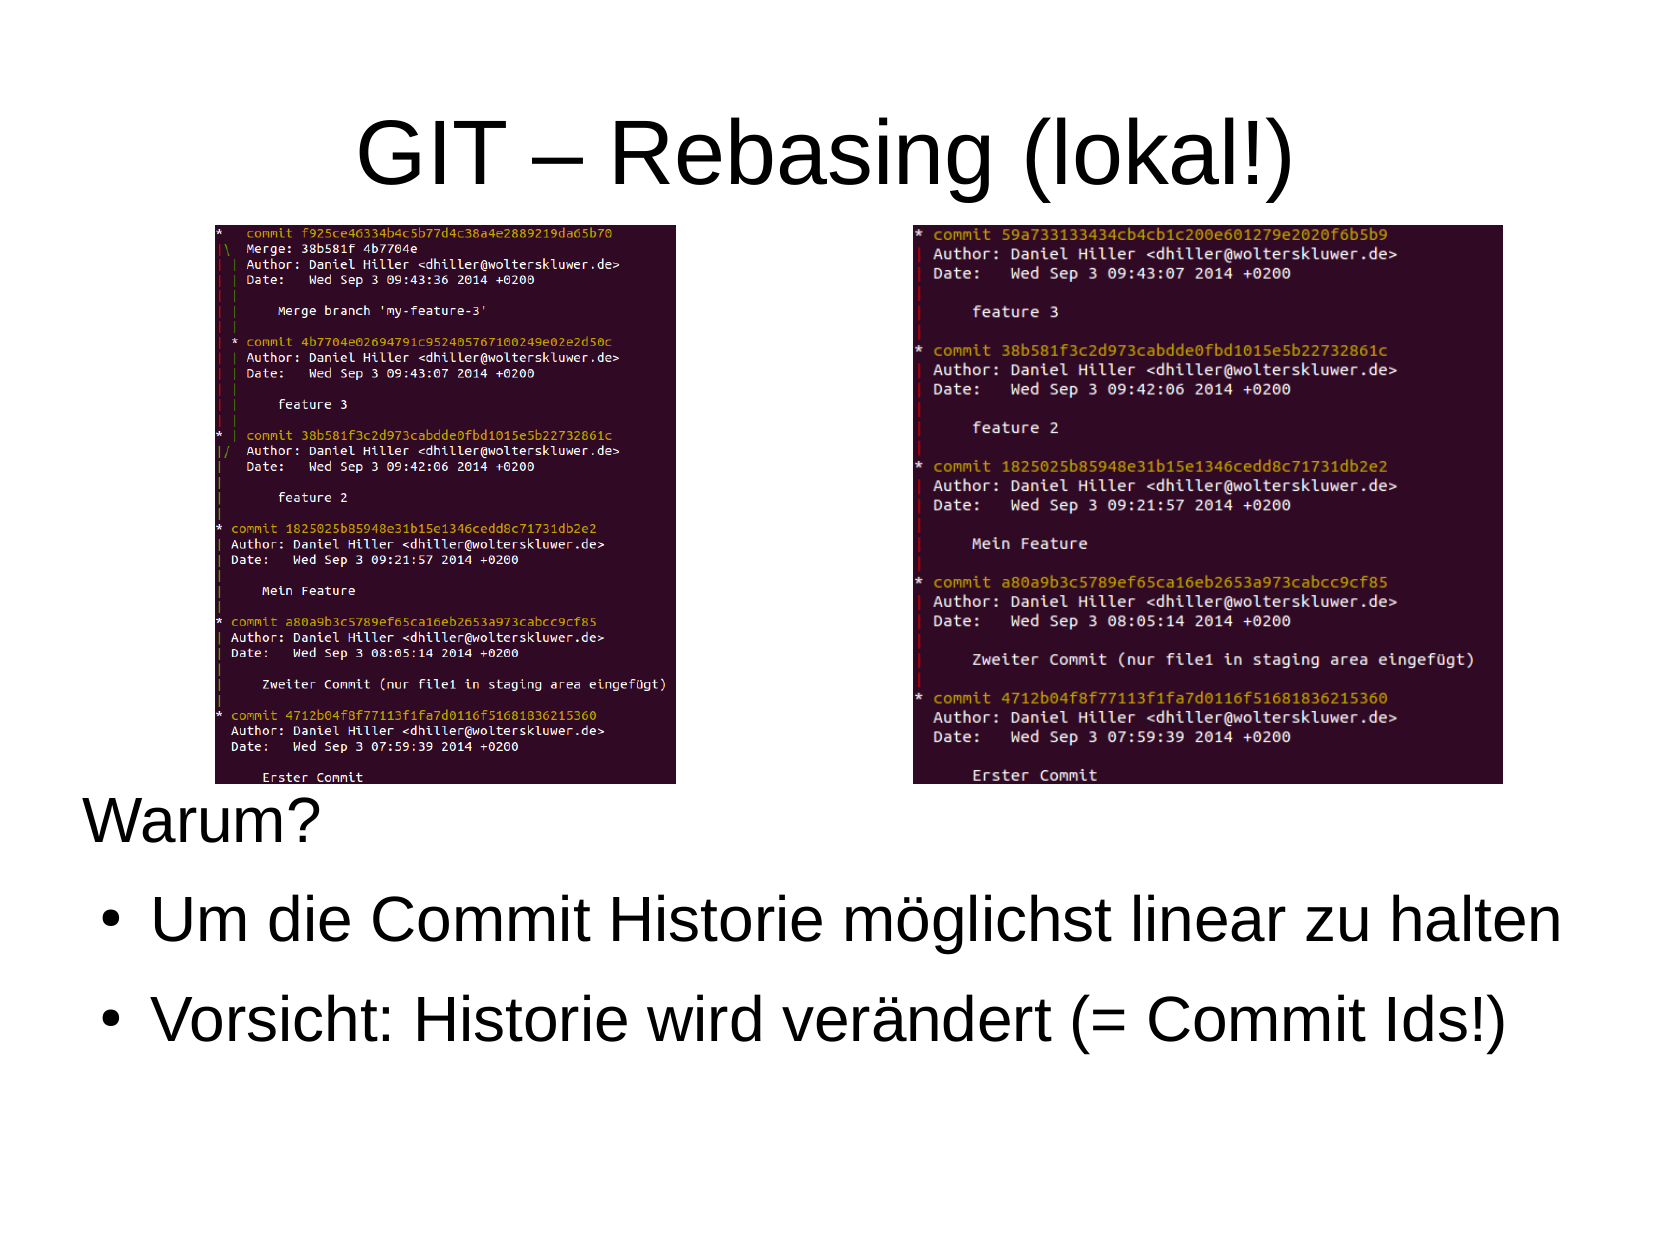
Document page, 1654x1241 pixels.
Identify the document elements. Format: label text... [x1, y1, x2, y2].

picture [215, 225, 676, 784]
title GIT – Rebasing (lokal!) [82, 49, 1571, 257]
list Warum? Um die Commit Historie möglichst linear zu halten Vorsicht: Historie wird verändert (= Commit Ids!) [82, 784, 1571, 1128]
picture [913, 225, 1503, 784]
